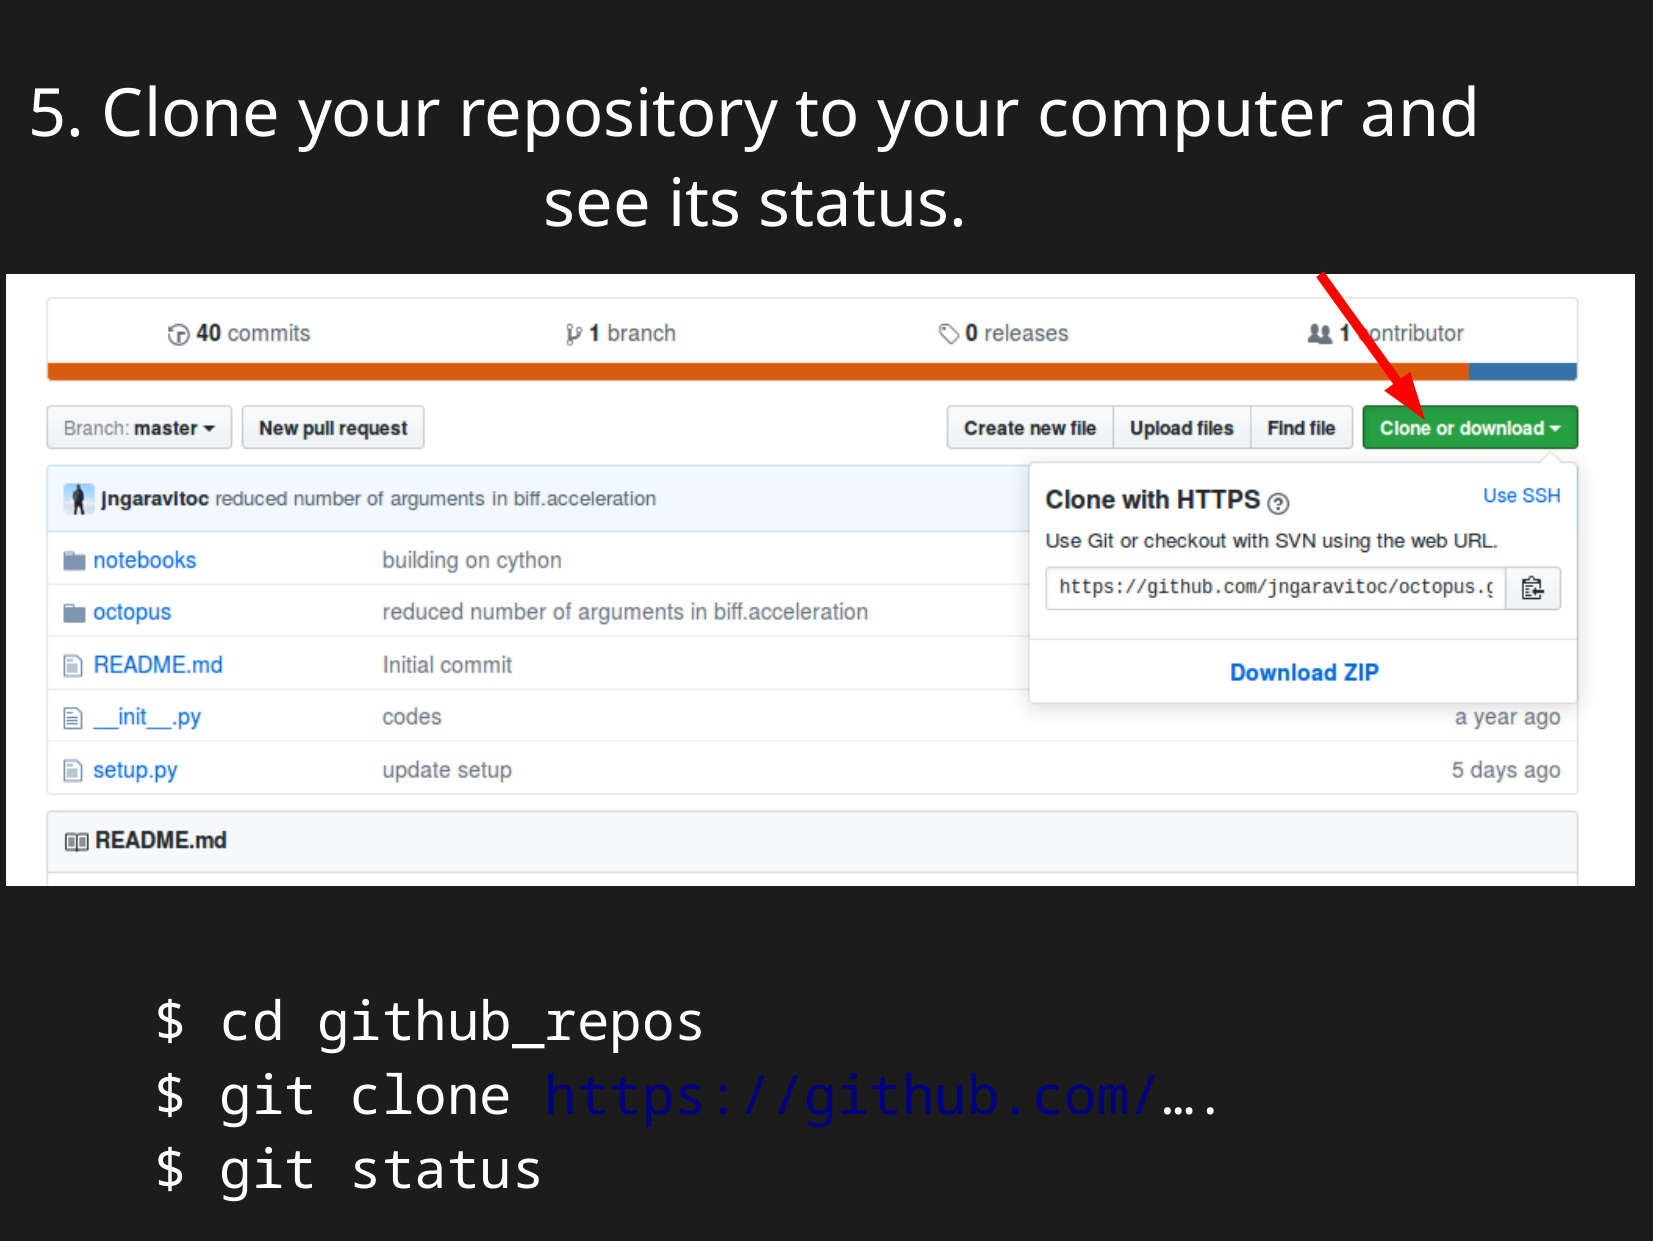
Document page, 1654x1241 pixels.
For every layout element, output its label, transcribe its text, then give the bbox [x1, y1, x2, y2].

subtitle 5. Clone your repository to your computer and see its status. [11, 49, 1500, 274]
picture [6, 274, 1635, 886]
text_box $ cd github_repos $ git clone https://github.com/…. $ git status [140, 975, 1310, 1180]
